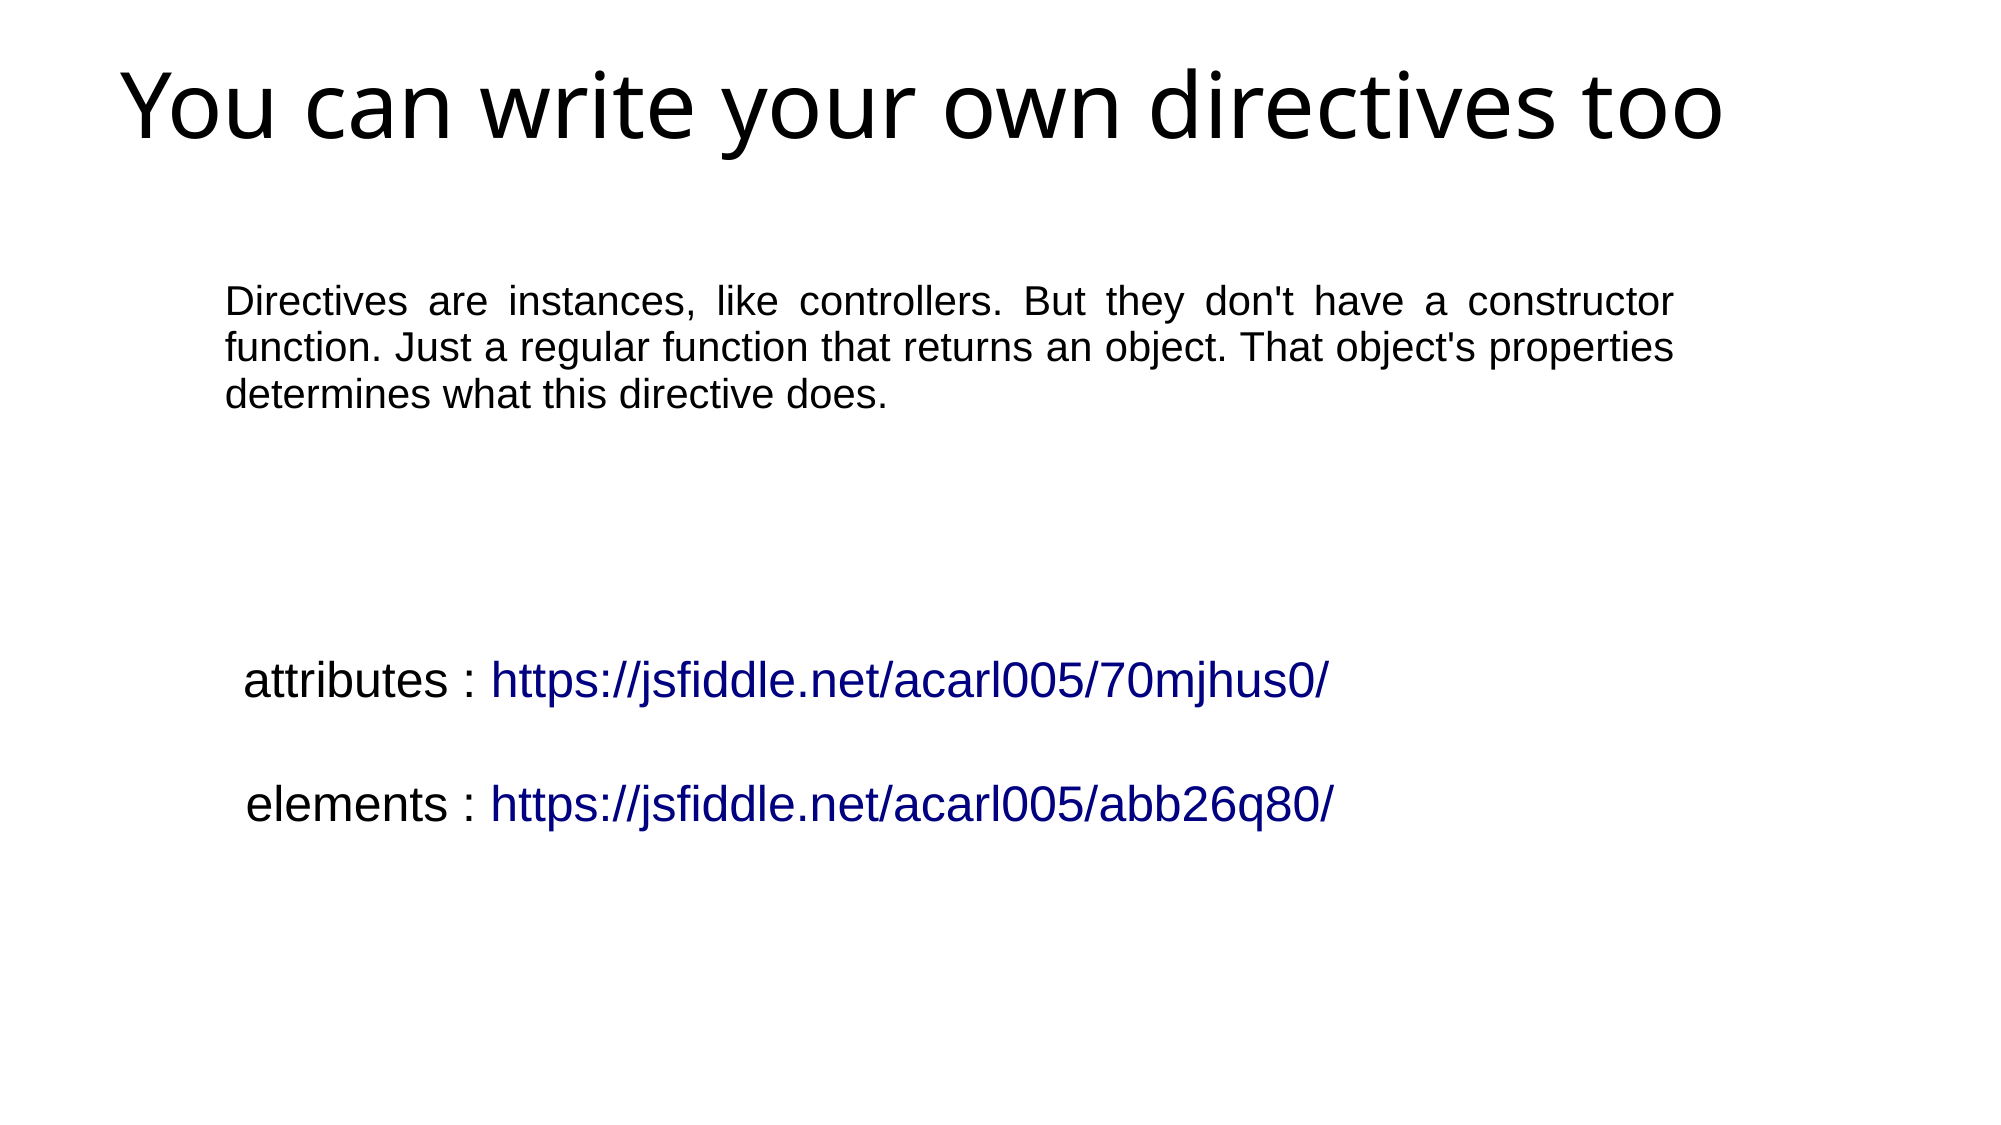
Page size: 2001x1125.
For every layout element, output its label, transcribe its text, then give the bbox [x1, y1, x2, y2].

title You can write your own directives too [105, 0, 1876, 218]
text_box attributes : https://jsfiddle.net/acarl005/70mjhus0/ [228, 645, 1346, 717]
text_box elements : https://jsfiddle.net/acarl005/abb26q80/ [230, 768, 1351, 841]
text_box Directives are instances, like controllers. But they don't have a constructor function. Just a regular function that returns an object. That object's properties determines what this directive does. [210, 270, 1771, 426]
